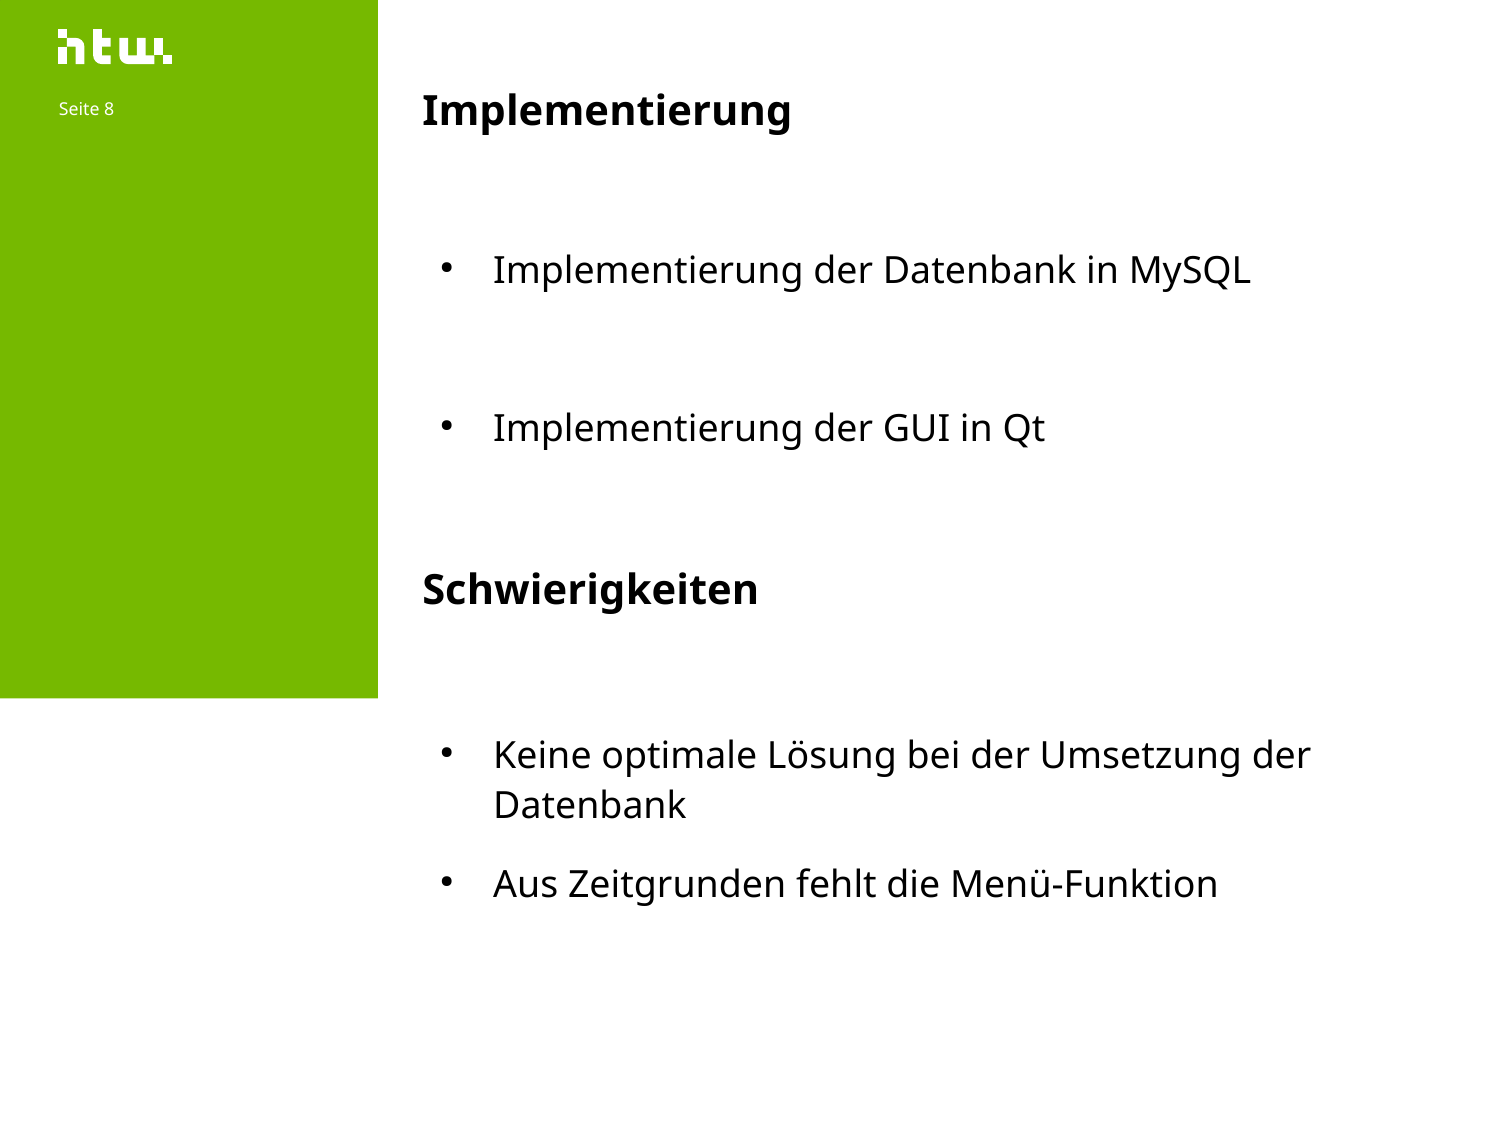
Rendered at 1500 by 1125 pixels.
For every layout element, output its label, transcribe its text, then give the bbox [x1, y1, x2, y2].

list Implementierung Implementierung der Datenbank in MySQL Implementierung der GUI in Qt Schwierigkeiten Keine optimale Lösung bei der Umsetzung der Datenbank Aus Zeitgrunden fehlt die Menü-Funktion [407, 70, 1465, 1089]
